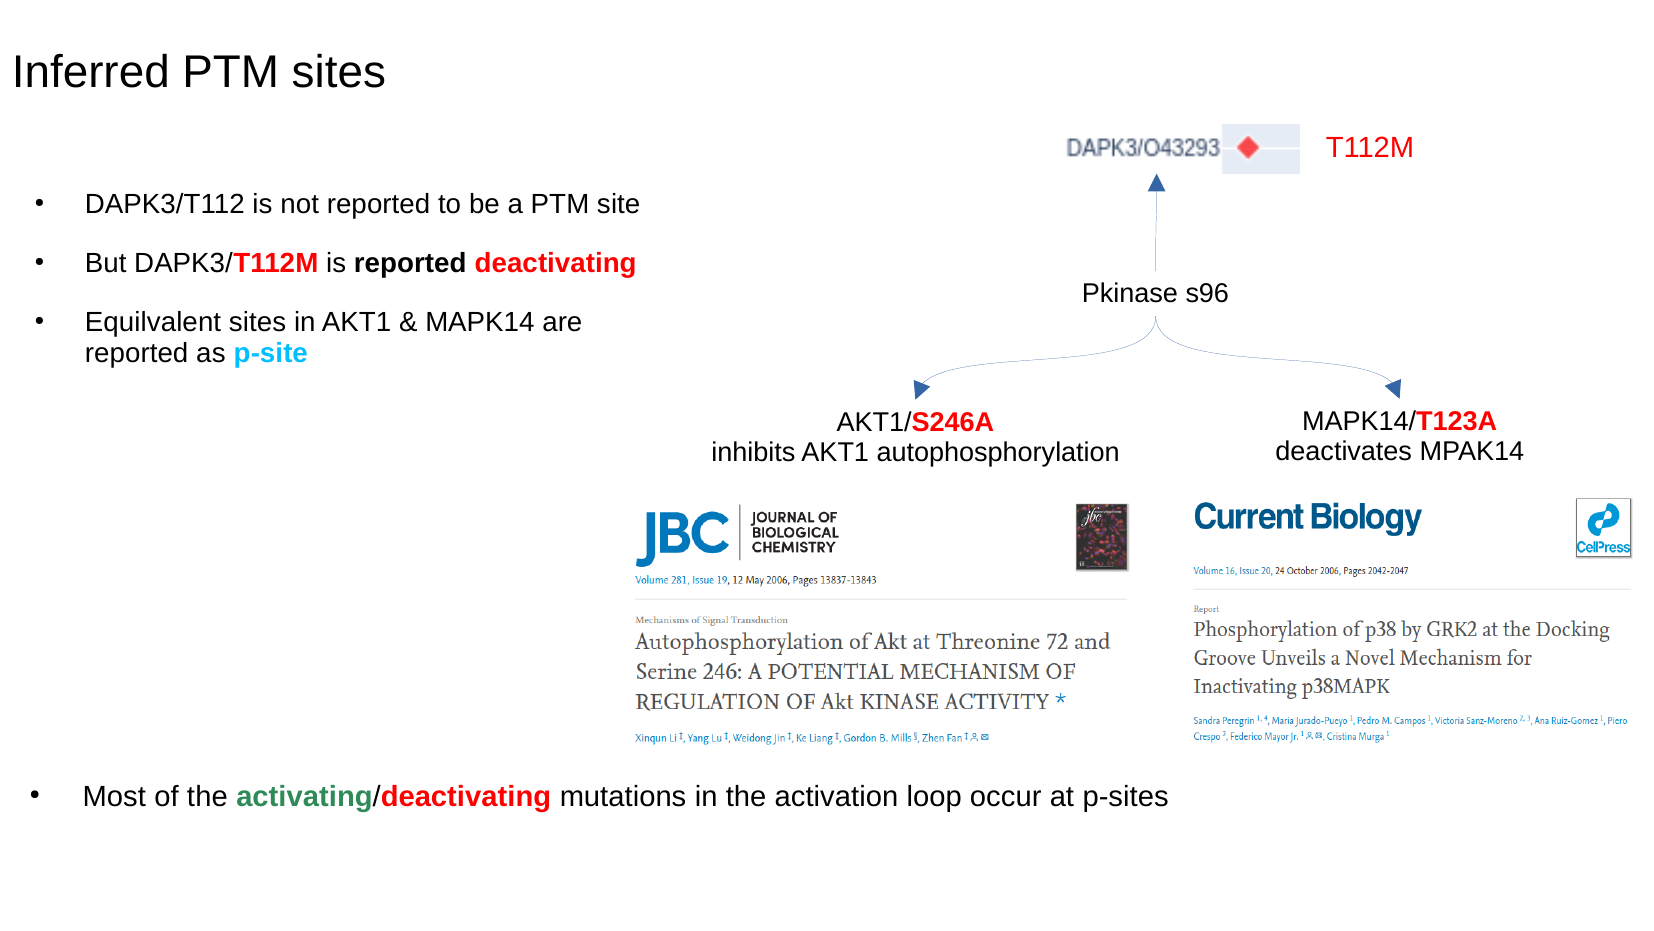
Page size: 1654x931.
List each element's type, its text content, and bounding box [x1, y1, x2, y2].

list DAPK3/T112 is not reported to be a PTM site But DAPK3/T112M is reported deactivating Equilvalent sites in AKT1 & MAPK14 are reported as p-site [17, 129, 650, 420]
text_box MAPK14/T123A deactivates MPAK14 [1181, 398, 1619, 479]
picture [1014, 124, 1300, 174]
text_box Pkinase s96 [1067, 271, 1245, 317]
title Inferred PTM sites [11, 16, 709, 128]
text_box AKT1/S246A inhibits AKT1 autophosphorylation [685, 399, 1146, 527]
picture [631, 501, 1133, 748]
picture [1190, 496, 1636, 745]
list Most of the activating/deactivating mutations in the activation loop occur at p-sites [11, 779, 1619, 922]
text_box T112M [1311, 124, 1453, 172]
